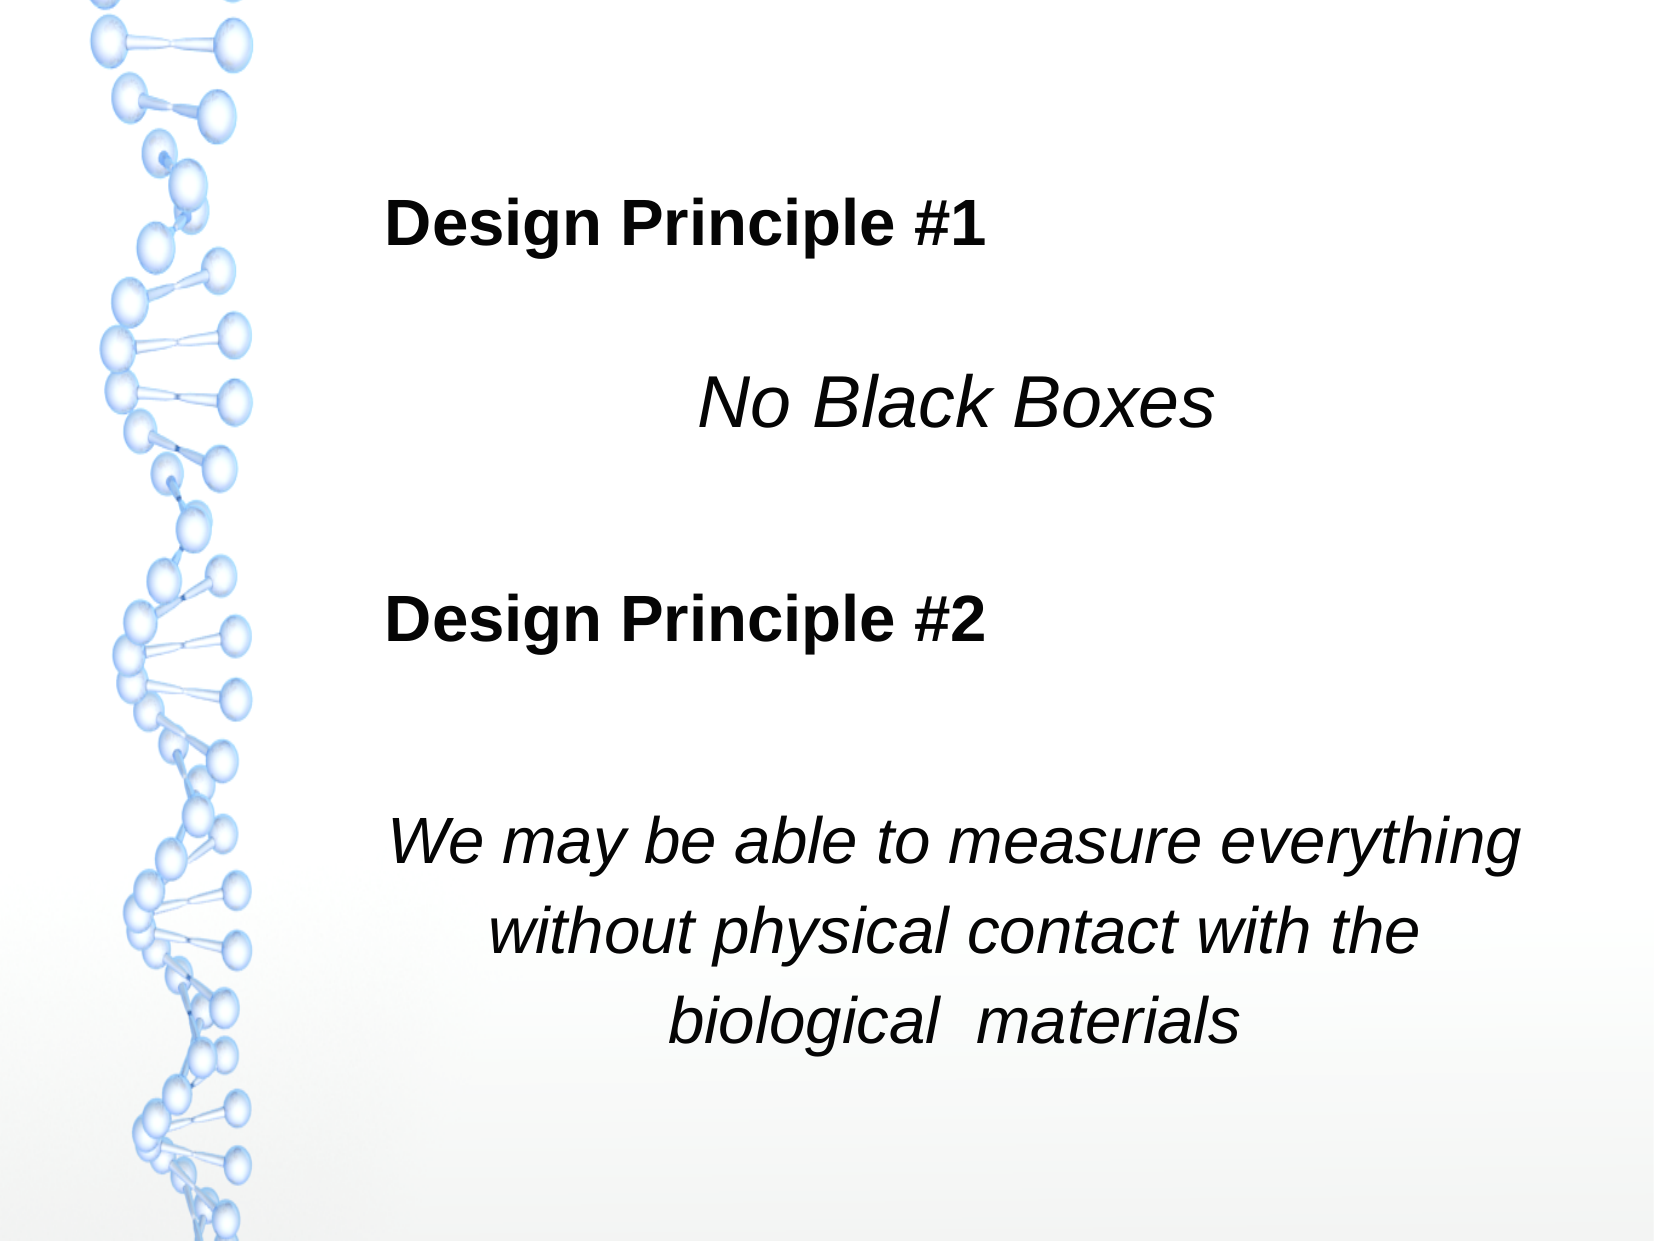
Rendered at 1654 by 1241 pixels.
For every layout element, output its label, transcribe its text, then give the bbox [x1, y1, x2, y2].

list Design Principle #1 No Black Boxes Design Principle #2 We may be able to measure everything without physical contact with the biological materials [330, 75, 1531, 1066]
picture [0, 0, 1654, 1241]
